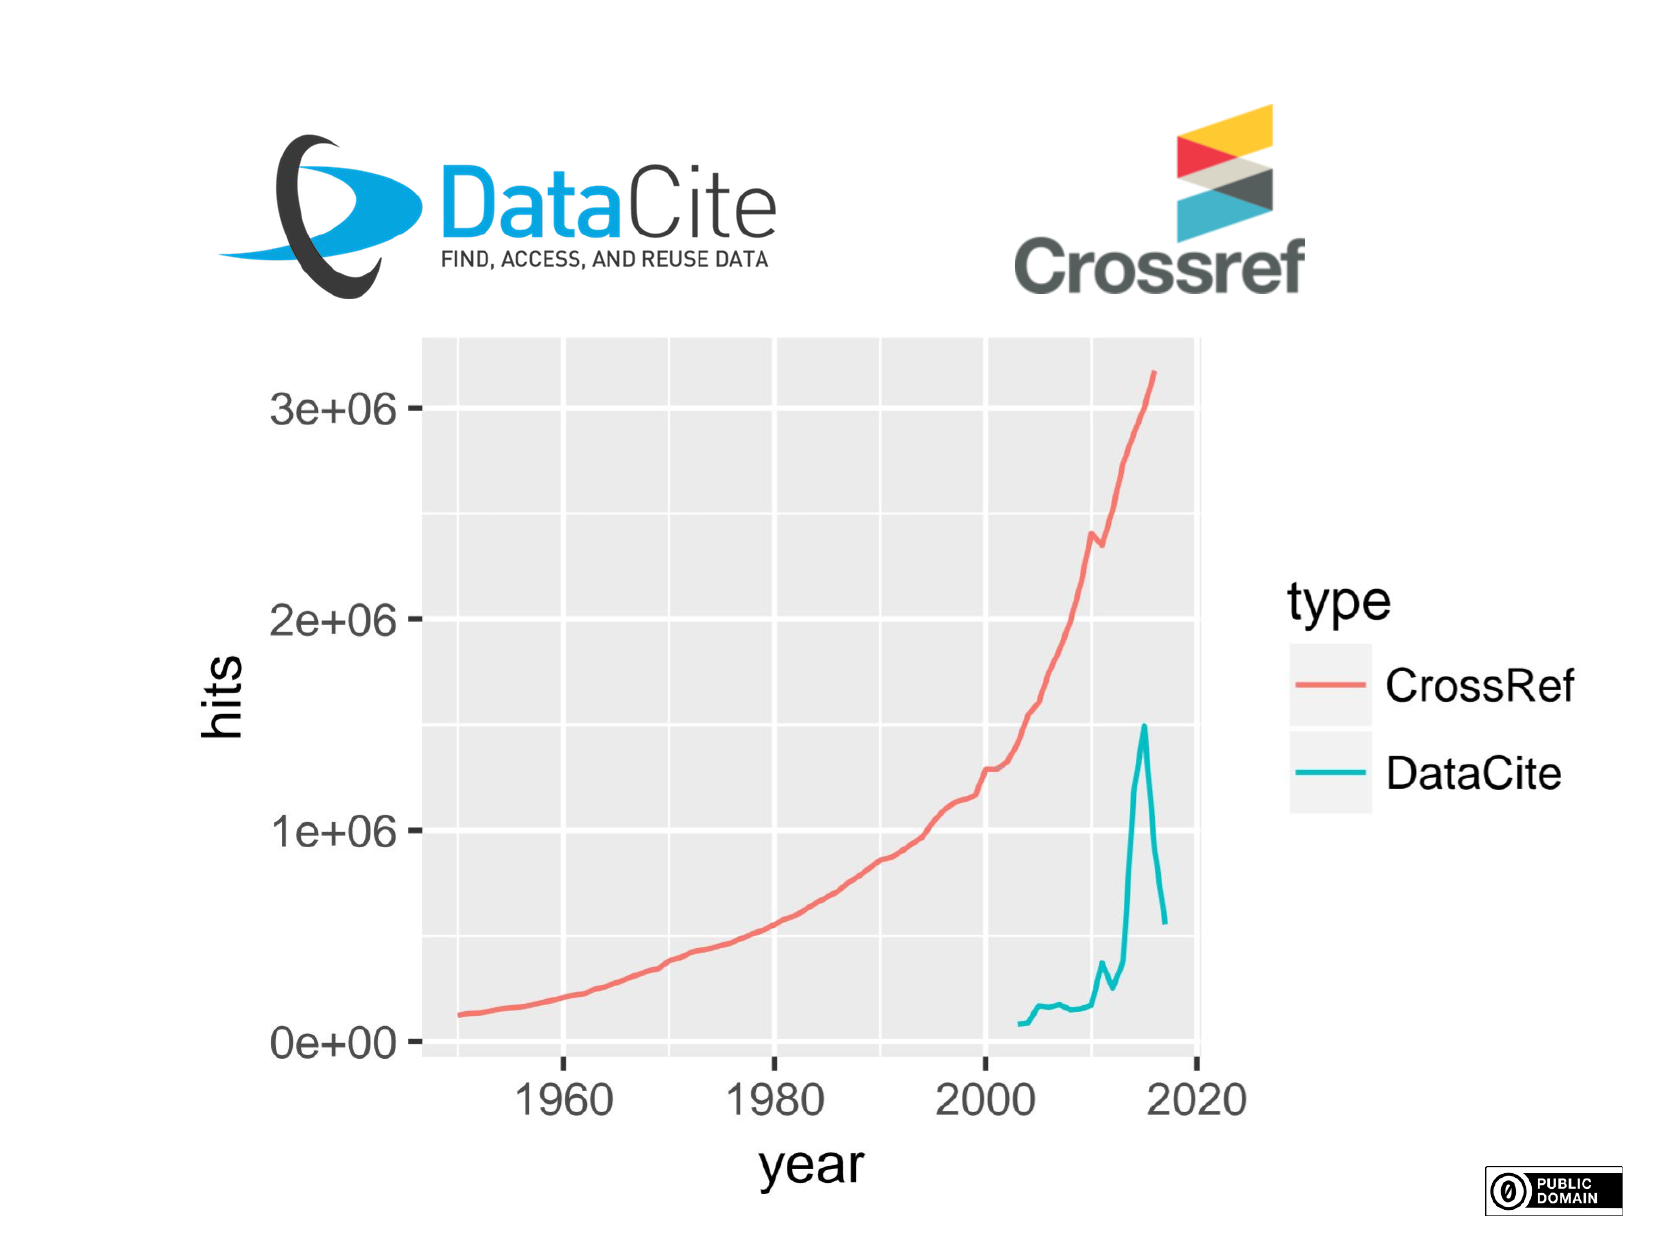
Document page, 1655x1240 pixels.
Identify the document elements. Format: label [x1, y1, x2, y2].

text_box [15, 120, 1653, 1230]
text_box [1015, 105, 1305, 293]
